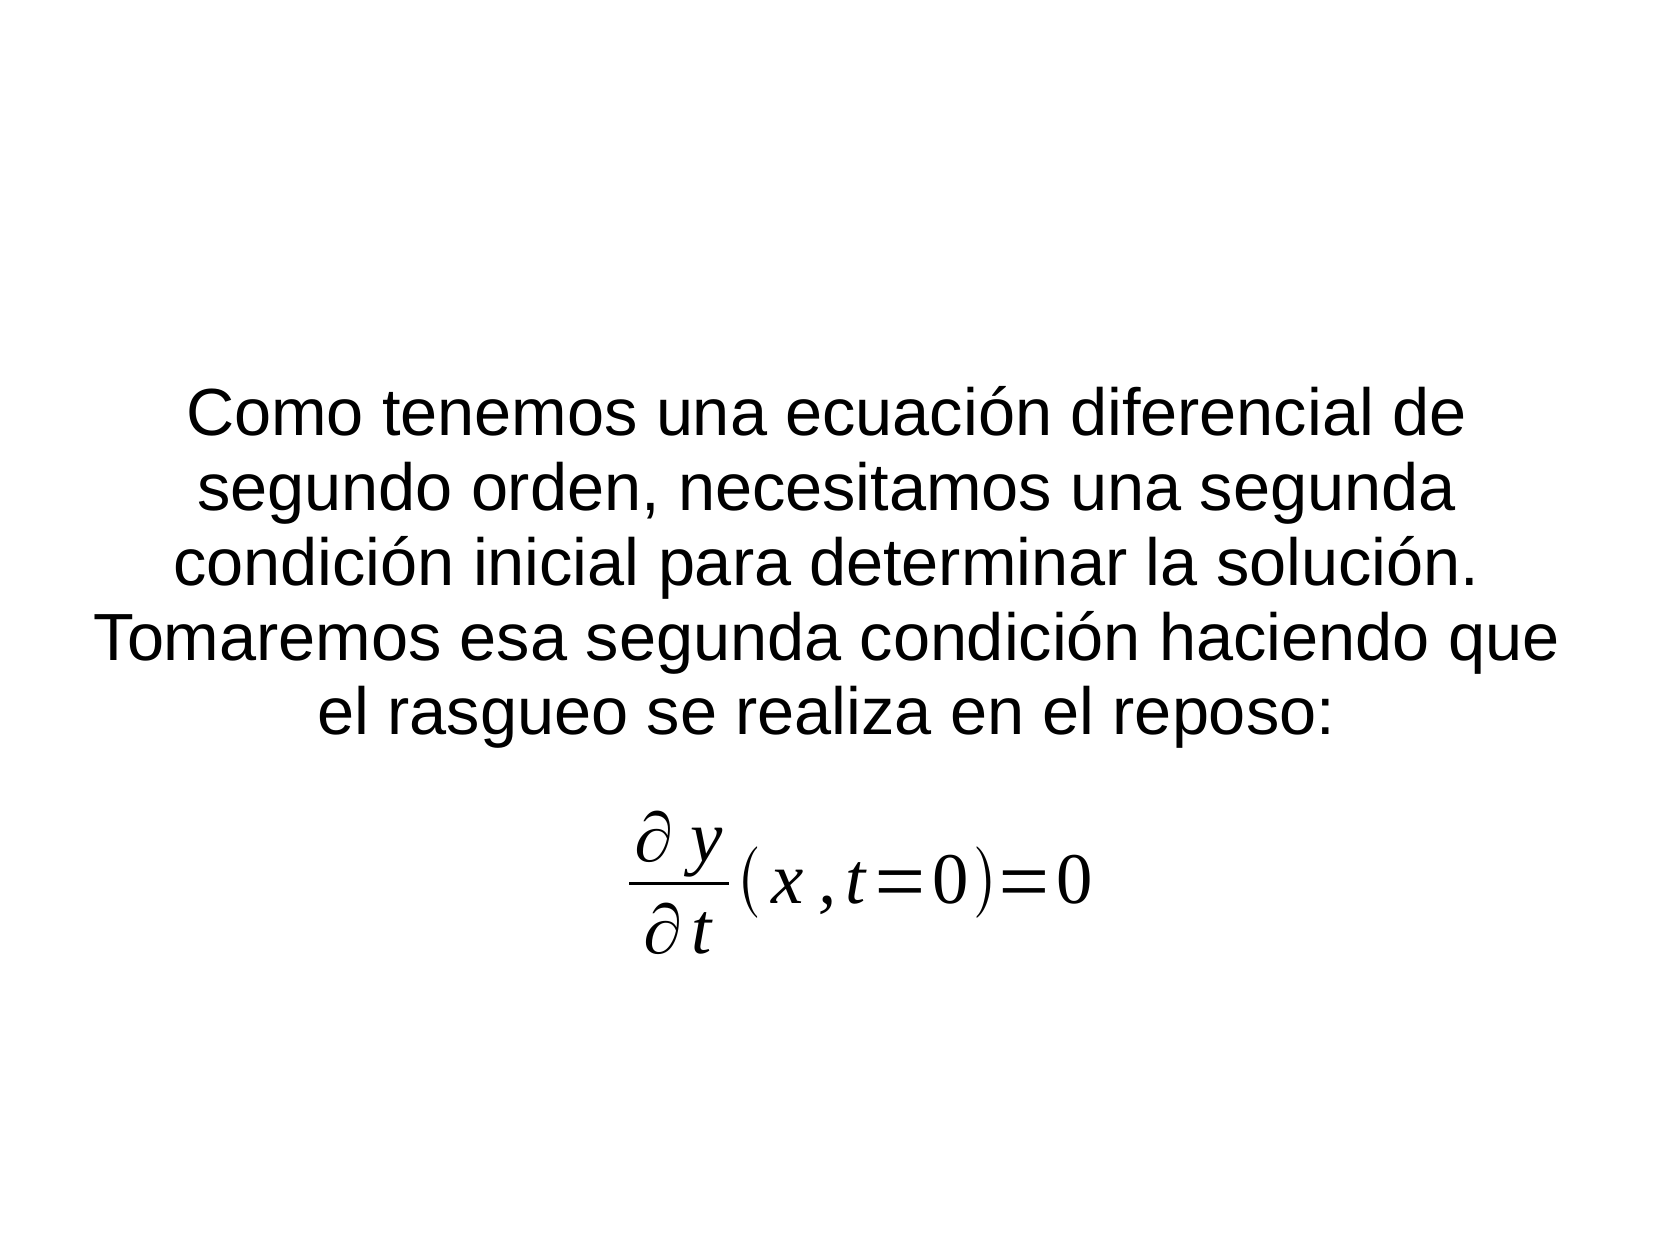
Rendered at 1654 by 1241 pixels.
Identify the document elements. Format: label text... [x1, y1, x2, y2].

chart [620, 797, 1099, 969]
subtitle Como tenemos una ecuación diferencial de segundo orden, necesitamos una segunda condición inicial para determinar la solución. Tomaremos esa segunda condición haciendo que el rasgueo se realiza en el reposo: [82, 297, 1571, 827]
